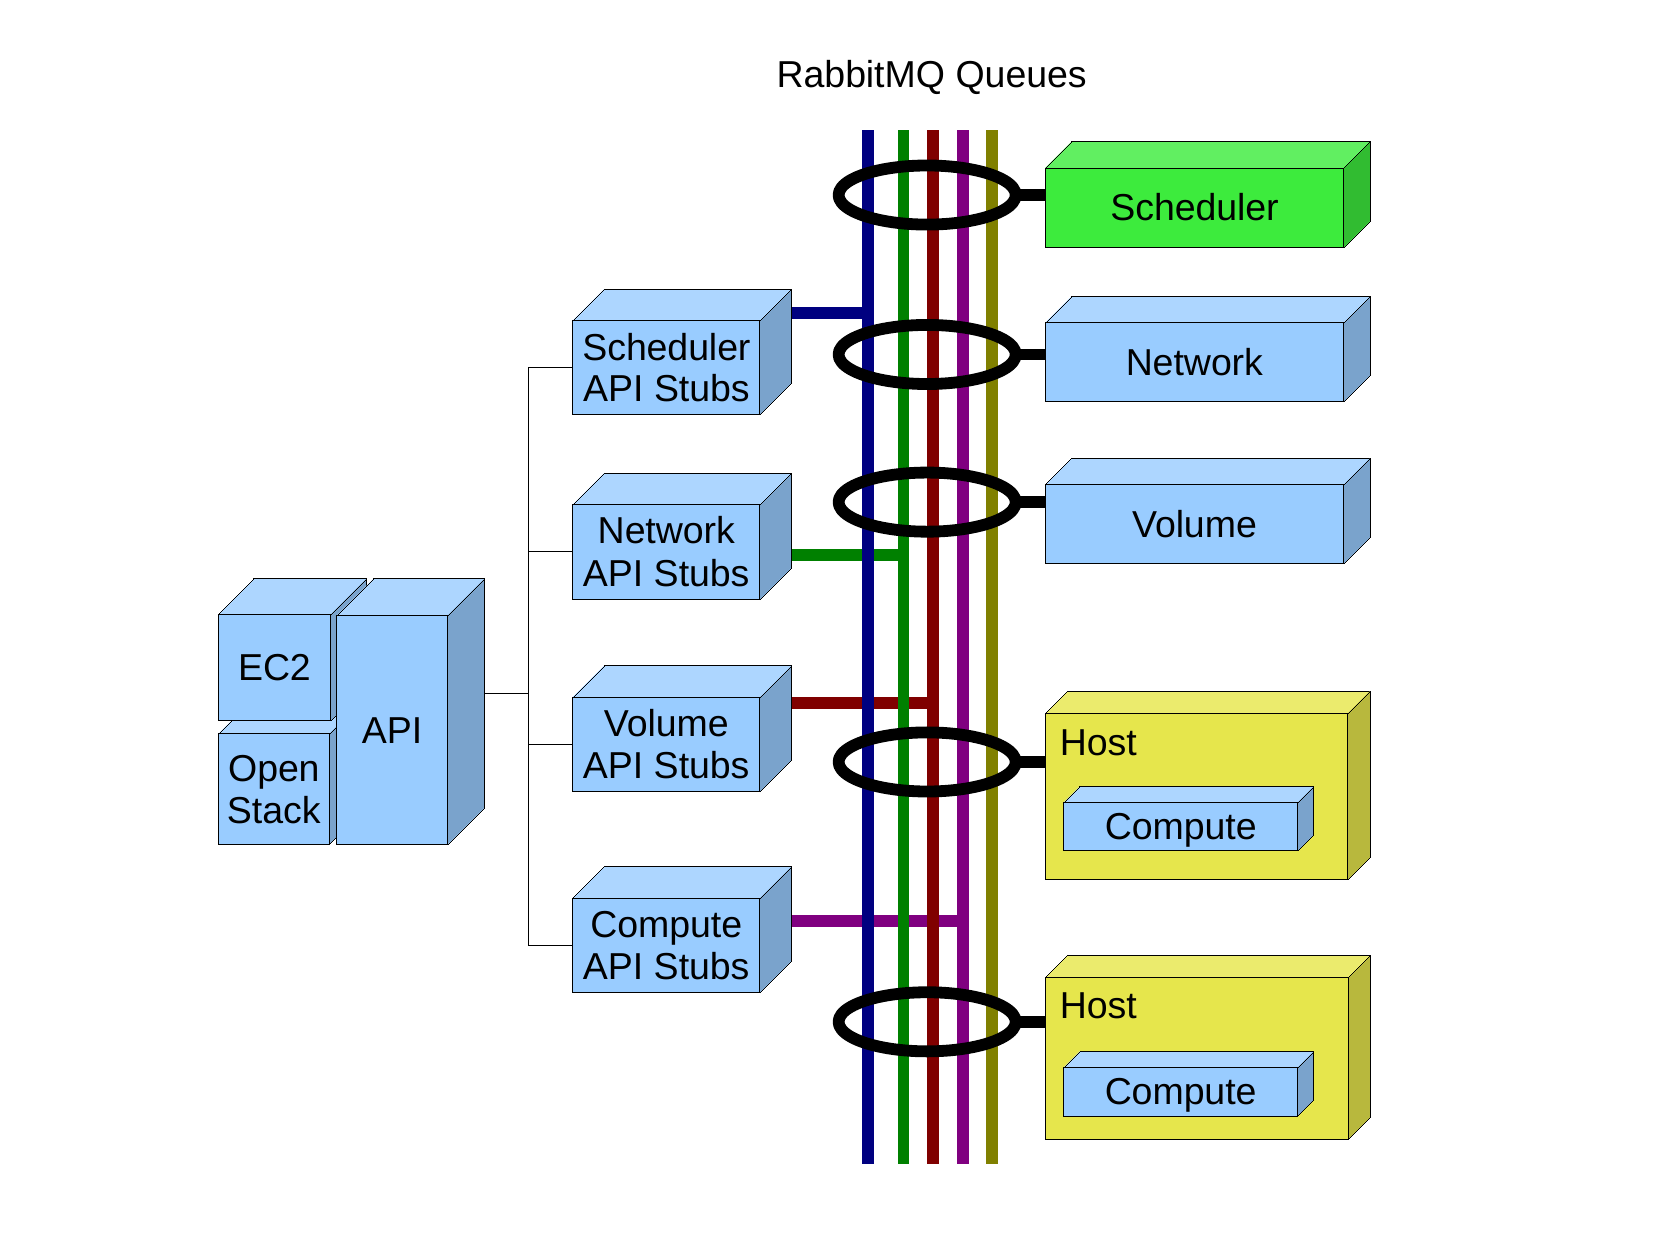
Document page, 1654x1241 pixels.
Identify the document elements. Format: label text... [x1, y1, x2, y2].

text_box API [336, 616, 447, 845]
text_box Host 1 Compute [572, 866, 791, 899]
text_box Compute [1045, 955, 1369, 978]
text_box Compute [1063, 1068, 1297, 1117]
text_box Open Stack [218, 734, 329, 845]
text_box Compute [1063, 786, 1313, 803]
text_box Host 6 Compute [218, 717, 336, 734]
text_box Host 1 Compute [218, 578, 366, 615]
text_box RabbitMQ Queues [761, 46, 1102, 104]
text_box Compute [1063, 803, 1297, 851]
text_box Volume API Stubs [572, 698, 759, 792]
text_box Zone B [572, 289, 790, 321]
text_box Compute API Stubs [572, 899, 759, 993]
text_box Network API Stubs [572, 505, 759, 600]
text_box Zone Manager [1045, 691, 1369, 714]
text_box Host 3 Compute [1045, 296, 1369, 323]
text_box Volume [1045, 485, 1343, 564]
text_box EC2 [218, 615, 330, 721]
text_box Zone A [1045, 458, 1369, 485]
text_box Scheduler API Stubs [572, 321, 759, 415]
text_box Network [1045, 323, 1343, 402]
text_box nova.compute.api.create_all_at_once() Quantity=2 cpu > 20% disk > 50G net > 10mpbs gpu = True [572, 665, 791, 698]
text_box Host [1045, 714, 1347, 880]
text_box Host 2 Compute [1045, 141, 1369, 169]
text_box Host [1045, 978, 1348, 1140]
text_box Host 2 Compute [336, 578, 484, 616]
text_box Zone C [572, 473, 790, 505]
text_box Scheduler [1045, 169, 1343, 248]
table_header Instance [1063, 1051, 1313, 1068]
